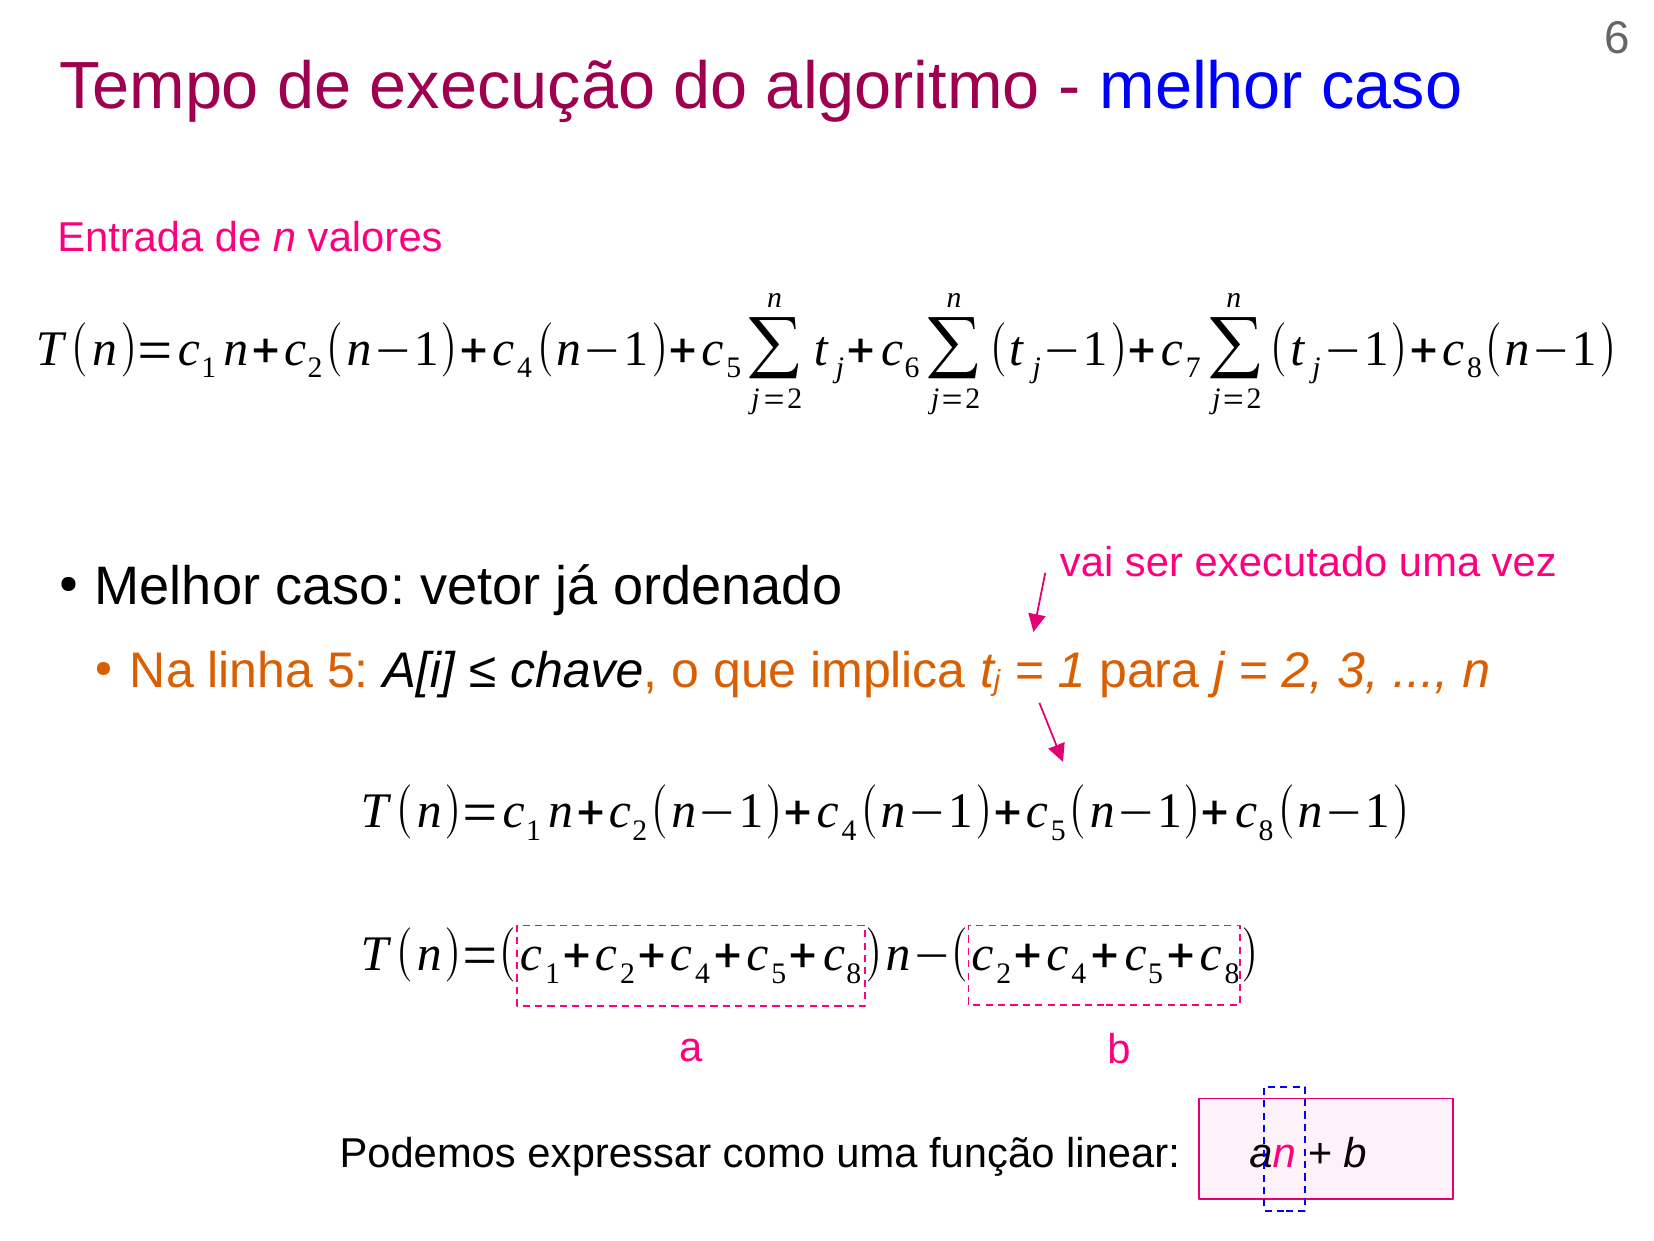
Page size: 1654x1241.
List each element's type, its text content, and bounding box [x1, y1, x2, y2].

text_box b [1092, 1018, 1146, 1081]
text_box a [664, 1016, 718, 1078]
chart [354, 782, 1416, 847]
text_box [1198, 1098, 1453, 1199]
chart [354, 925, 1265, 990]
chart [29, 280, 1623, 416]
list Melhor caso: vetor já ordenado Na linha 5: A[i] ≤ chave, o que implica tj = 1 para j = 2, 3, ..., n [59, 546, 1595, 1211]
text_box Podemos expressar como uma função linear: an + b [324, 1122, 1198, 1184]
text_box Entrada de n valores [42, 206, 458, 268]
text_box vai ser executado uma vez [1045, 531, 1595, 593]
title Tempo de execução do algoritmo - melhor caso [59, 29, 1595, 148]
